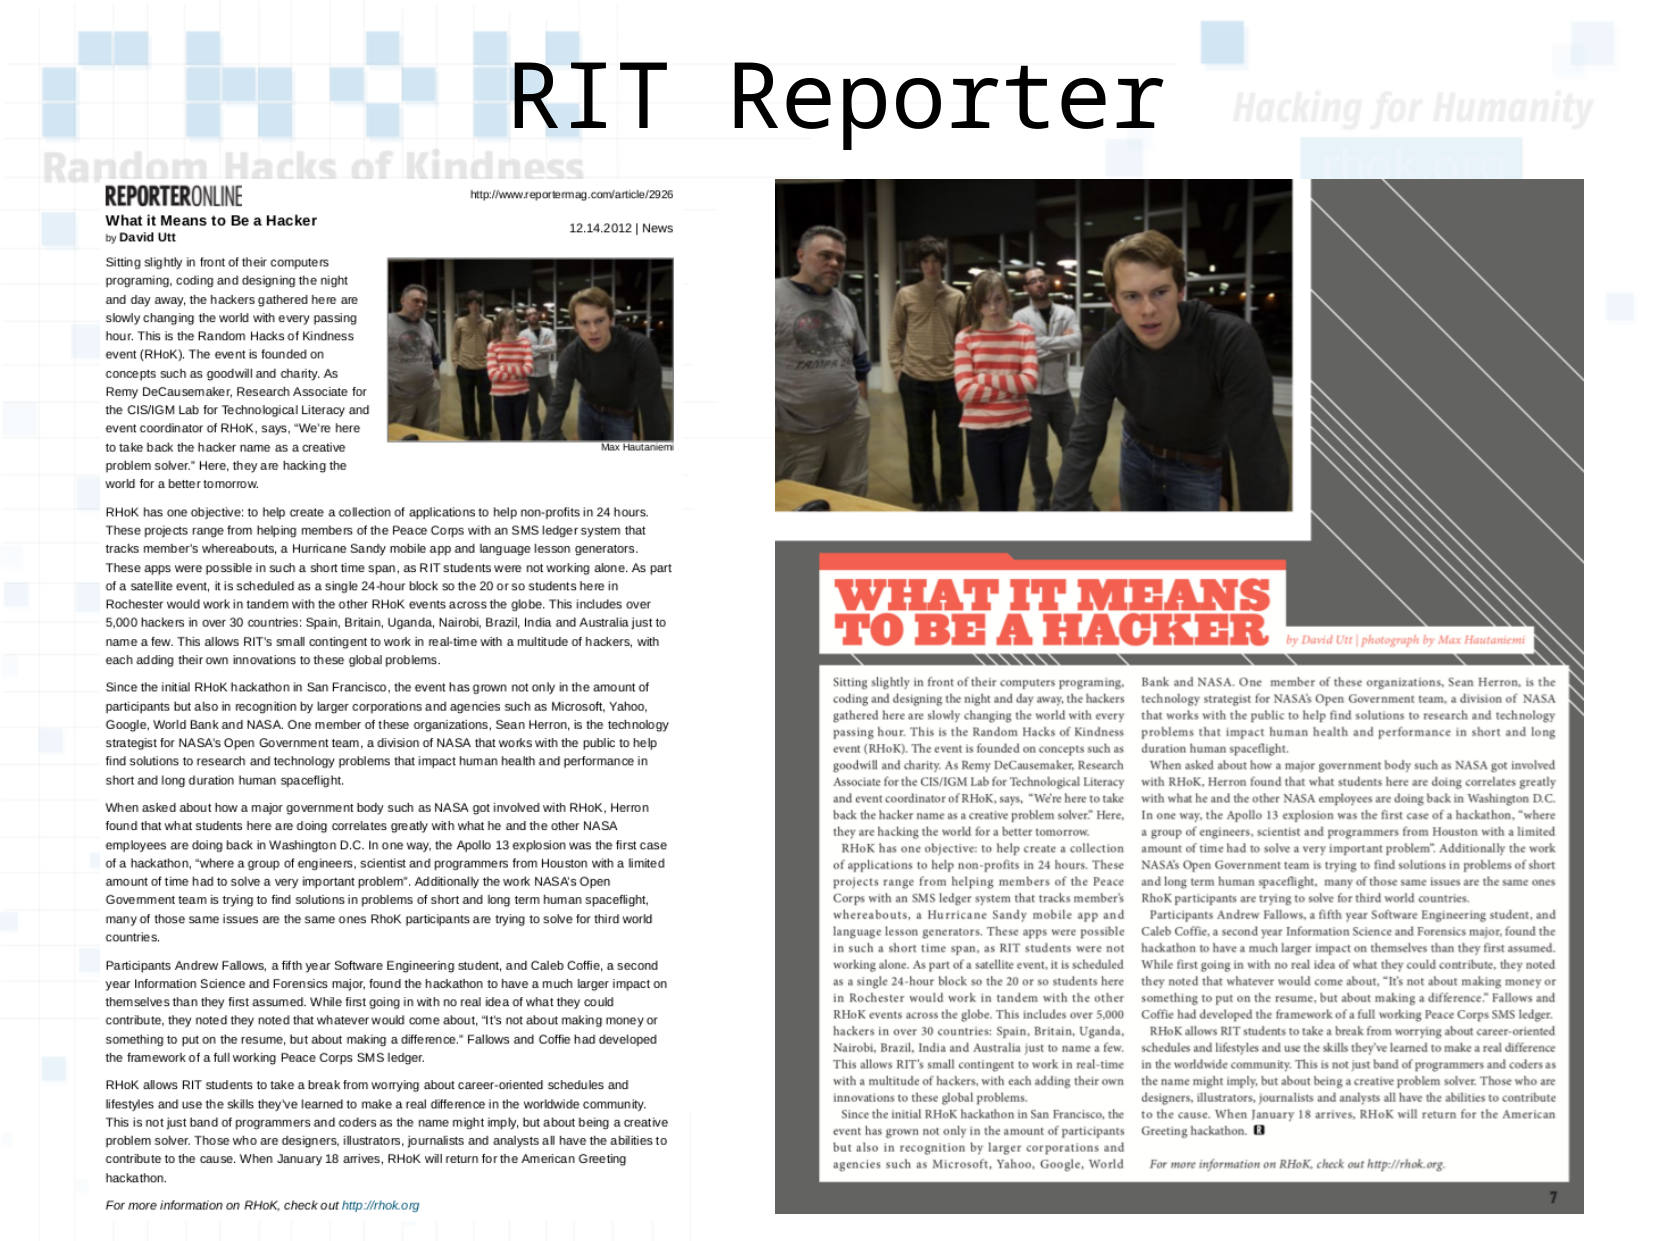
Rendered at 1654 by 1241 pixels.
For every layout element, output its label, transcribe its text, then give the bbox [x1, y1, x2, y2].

text_box RIT Reporter [377, 45, 1296, 142]
picture [0, 0, 1654, 1241]
